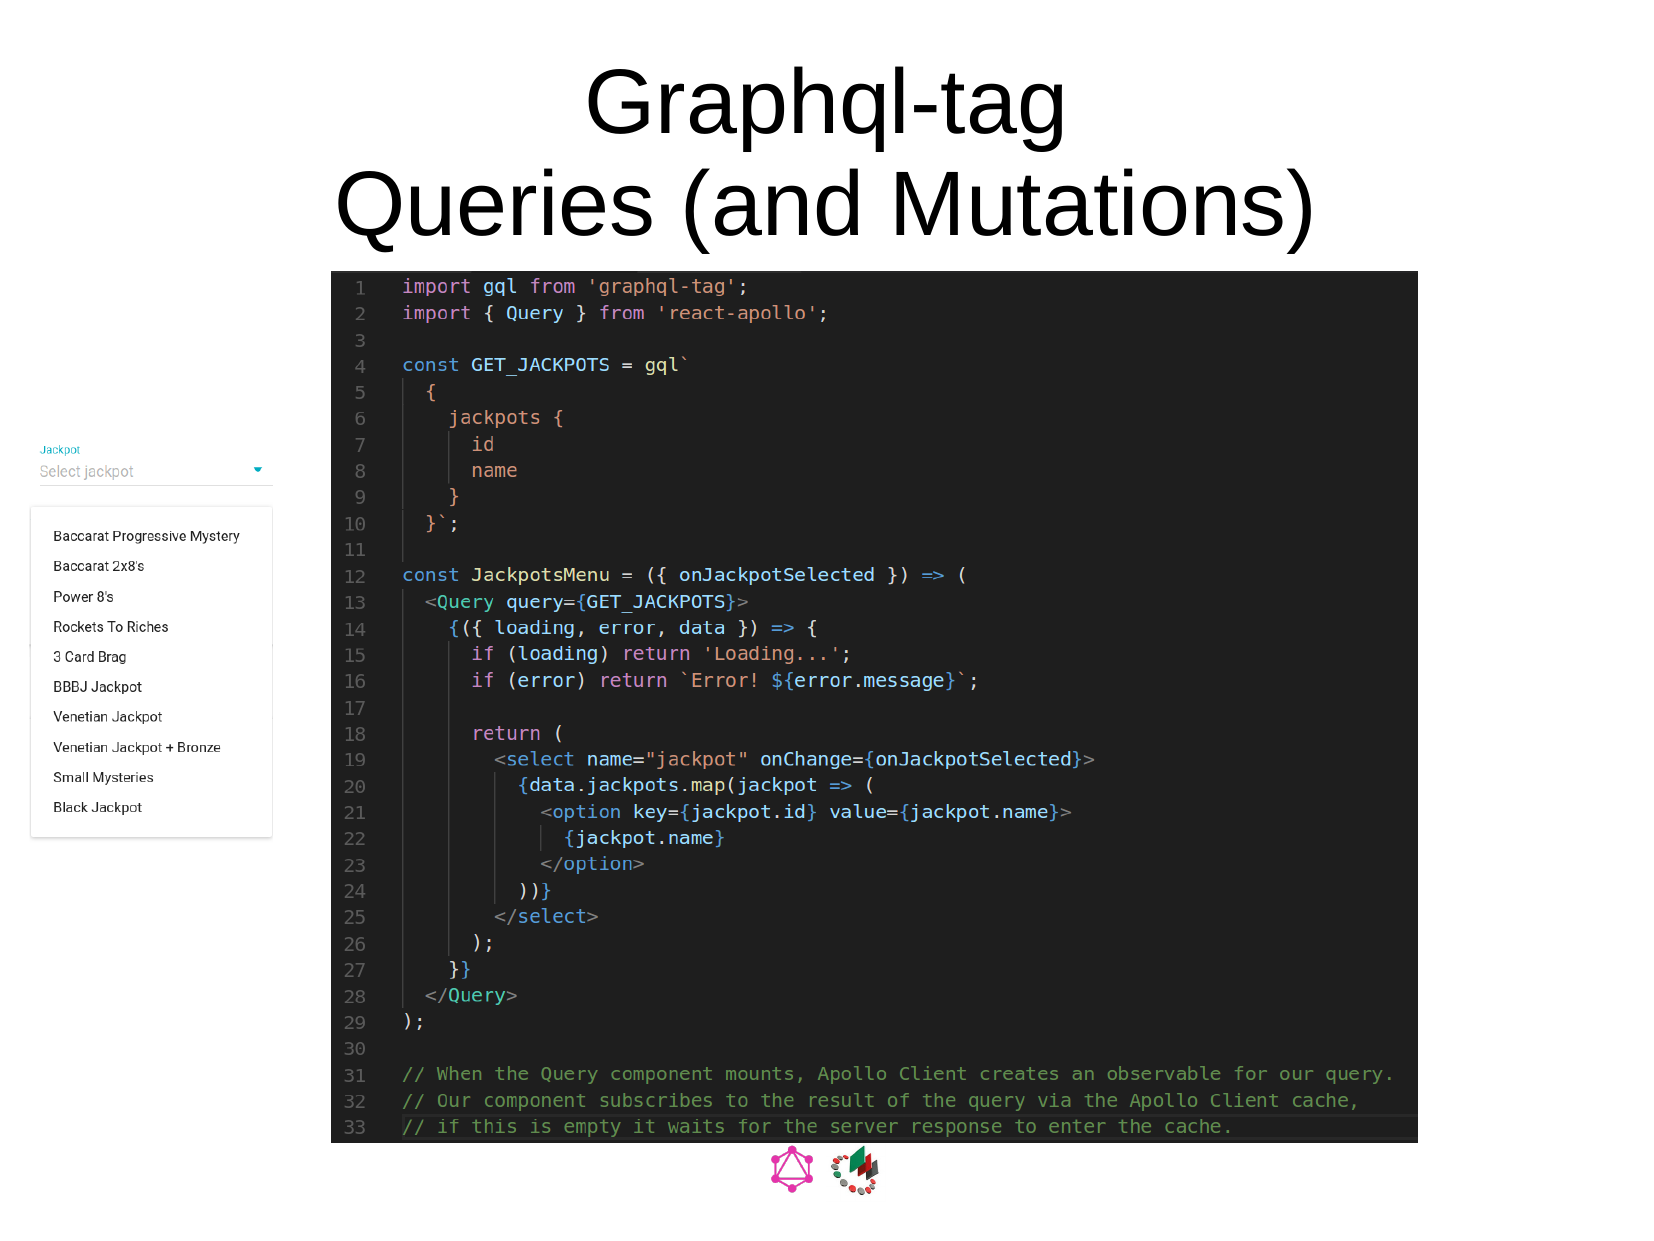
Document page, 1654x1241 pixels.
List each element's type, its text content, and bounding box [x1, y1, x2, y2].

picture [331, 271, 1418, 1202]
title Graphql-tag Queries (and Mutations) [82, 49, 1571, 257]
picture [768, 1145, 816, 1193]
picture [18, 436, 290, 853]
